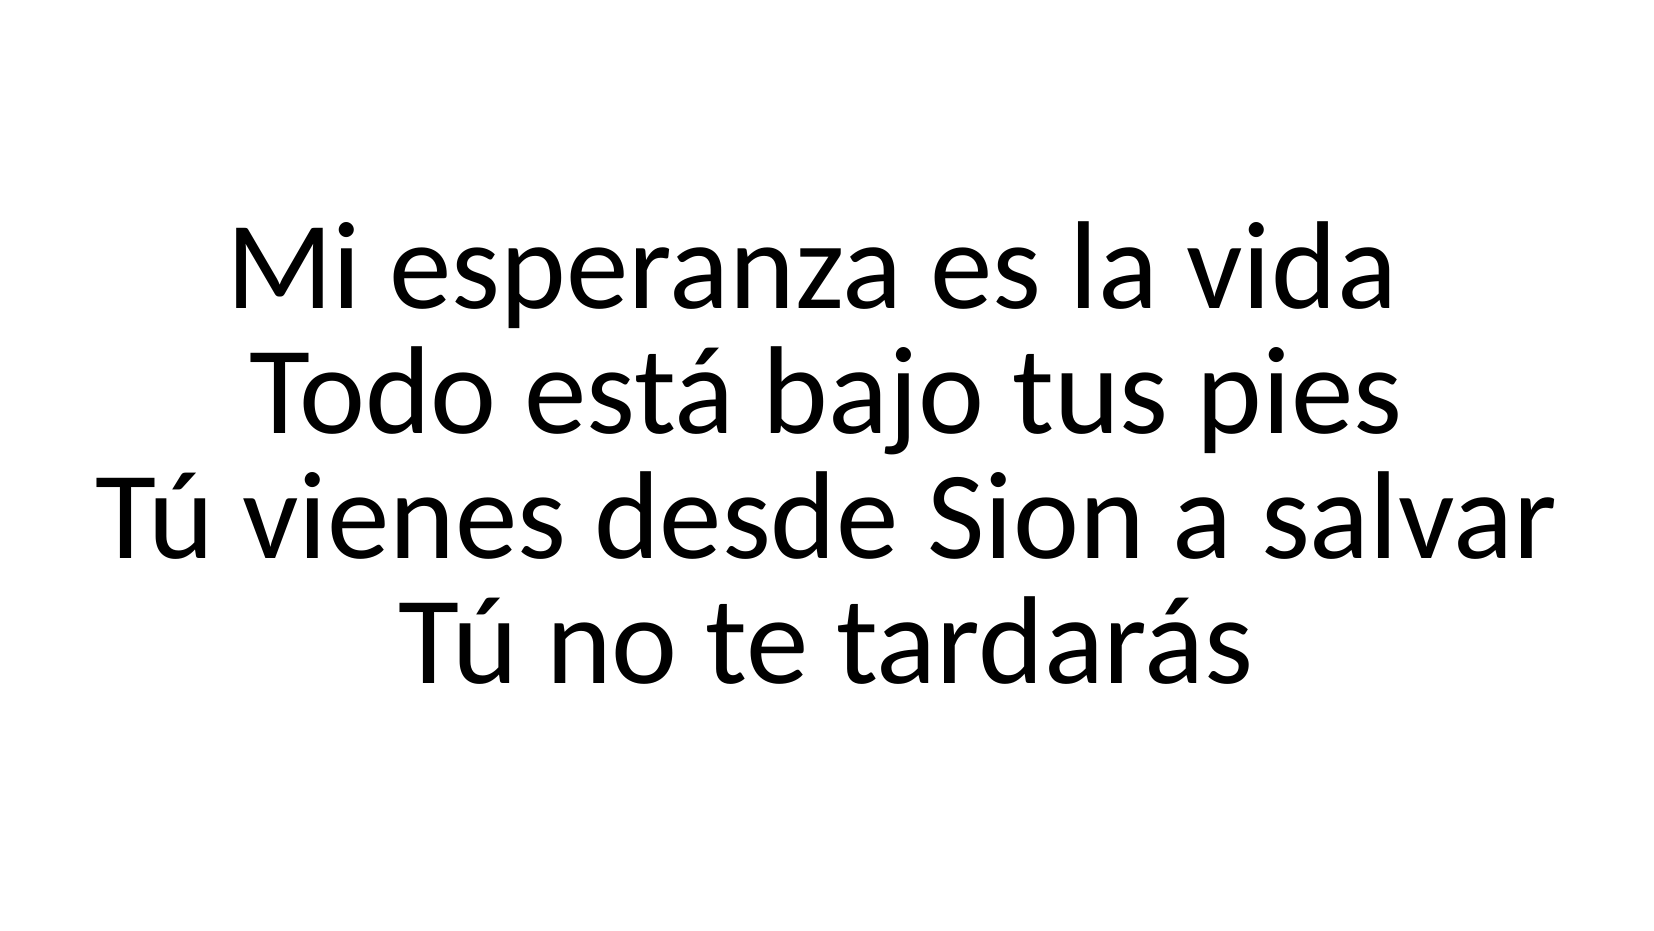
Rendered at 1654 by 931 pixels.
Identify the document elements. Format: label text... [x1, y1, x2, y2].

title Mi esperanza es la vida Todo está bajo tus pies Tú vienes desde Sion a salvar Tú no te tardarás [0, 0, 1654, 931]
